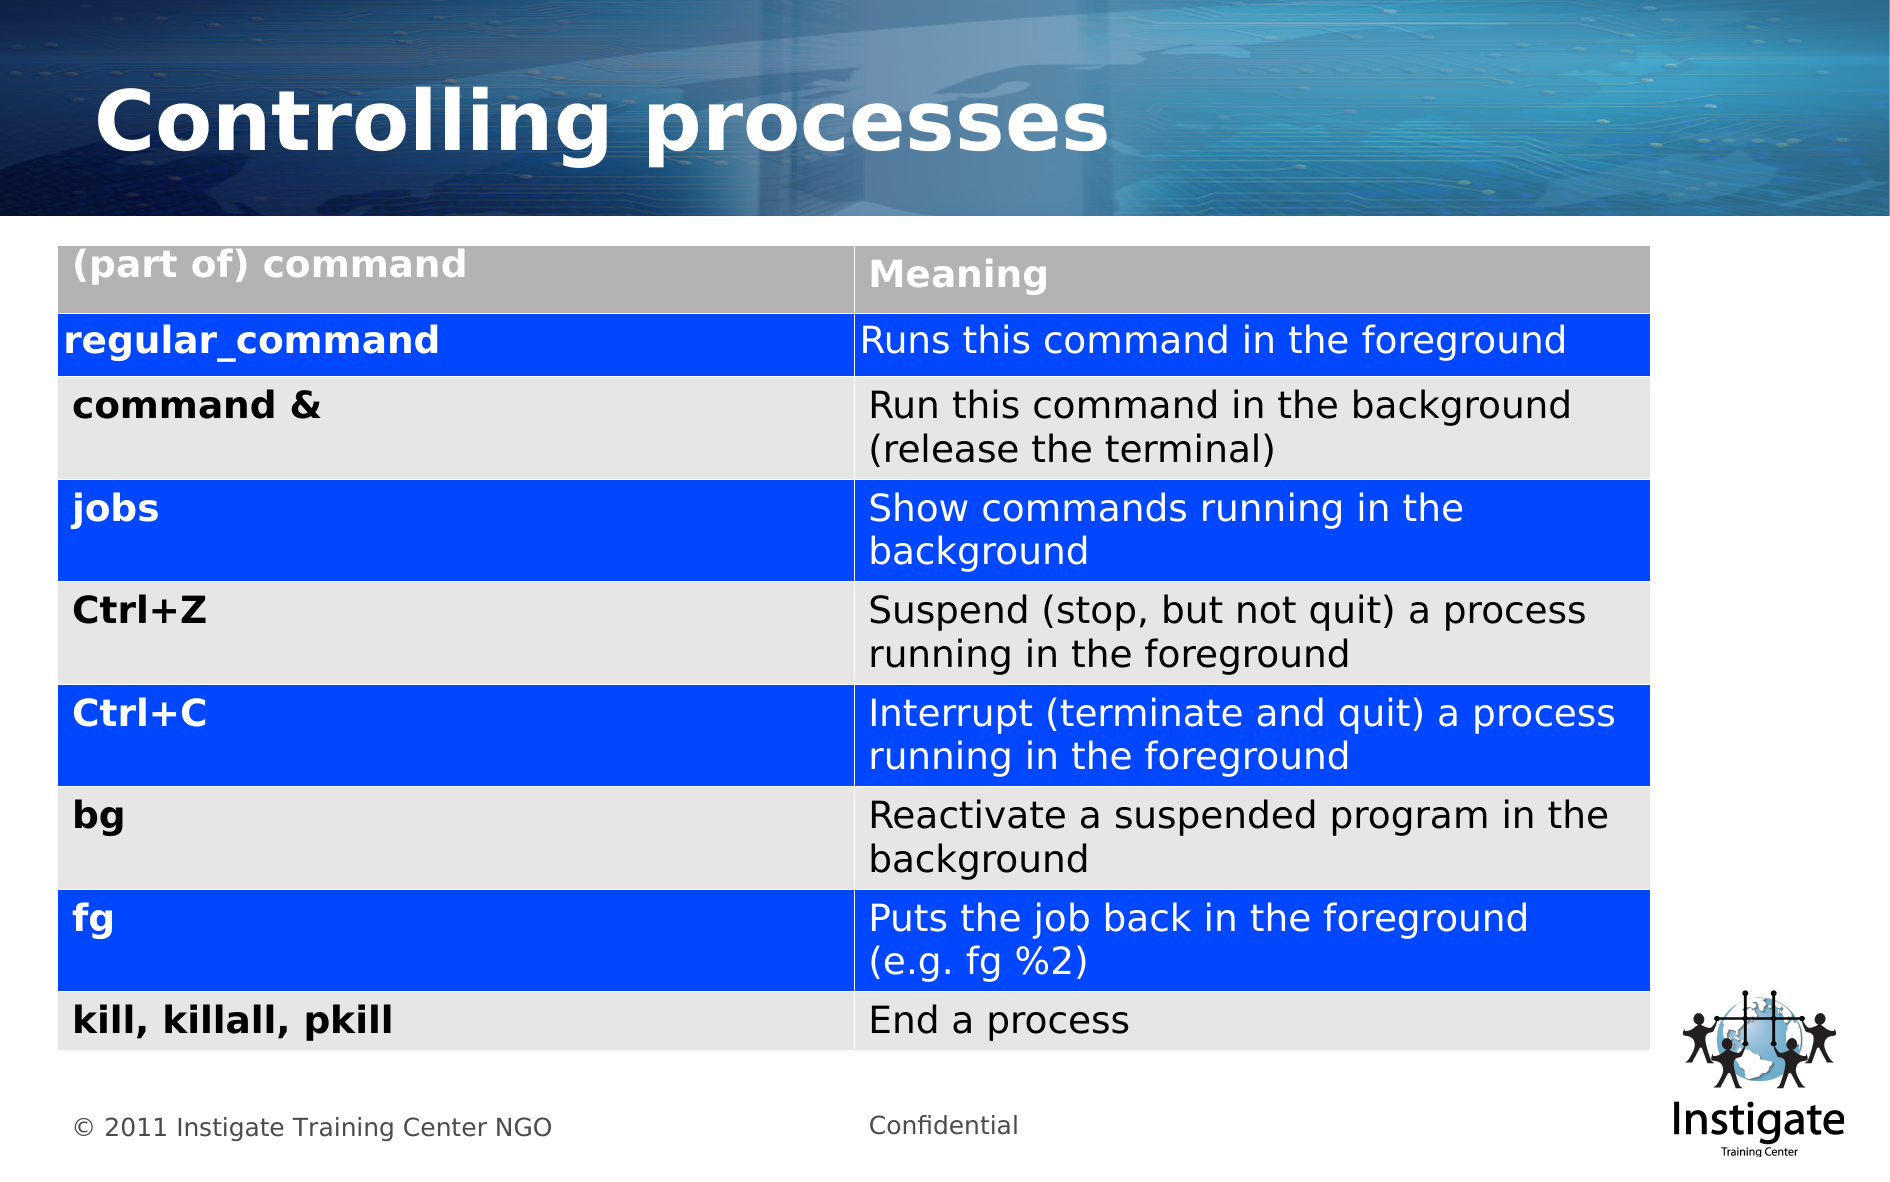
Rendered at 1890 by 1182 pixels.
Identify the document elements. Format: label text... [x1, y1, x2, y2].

table_cell bg [58, 787, 854, 889]
table_cell Runs this command in the foreground [855, 314, 1650, 376]
table_cell Puts the job back in the foreground (e.g. fg %2) [855, 890, 1650, 991]
picture [1674, 990, 1844, 1157]
title Controlling processes [94, 54, 1793, 210]
table_cell End a process [855, 992, 1650, 1050]
picture [0, 0, 1890, 216]
table_cell Ctrl+Z [58, 582, 854, 684]
table_cell fg [58, 890, 854, 991]
table_cell regular_command [58, 314, 854, 376]
table_cell Reactivate a suspended program in the background [855, 787, 1650, 889]
table_cell Show commands running in the background [855, 480, 1650, 581]
table_cell Run this command in the background (release the terminal) [855, 377, 1650, 479]
table_cell Suspend (stop, but not quit) a process running in the foreground [855, 582, 1650, 684]
table_cell jobs [58, 480, 854, 581]
table_cell command & [58, 377, 854, 479]
table_header Meaning [855, 246, 1650, 313]
table_cell Ctrl+C [58, 685, 854, 786]
table_header (part of) command [58, 246, 854, 313]
table_cell kill, killall, pkill [58, 992, 854, 1050]
table_cell Interrupt (terminate and quit) a process running in the foreground [855, 685, 1650, 786]
